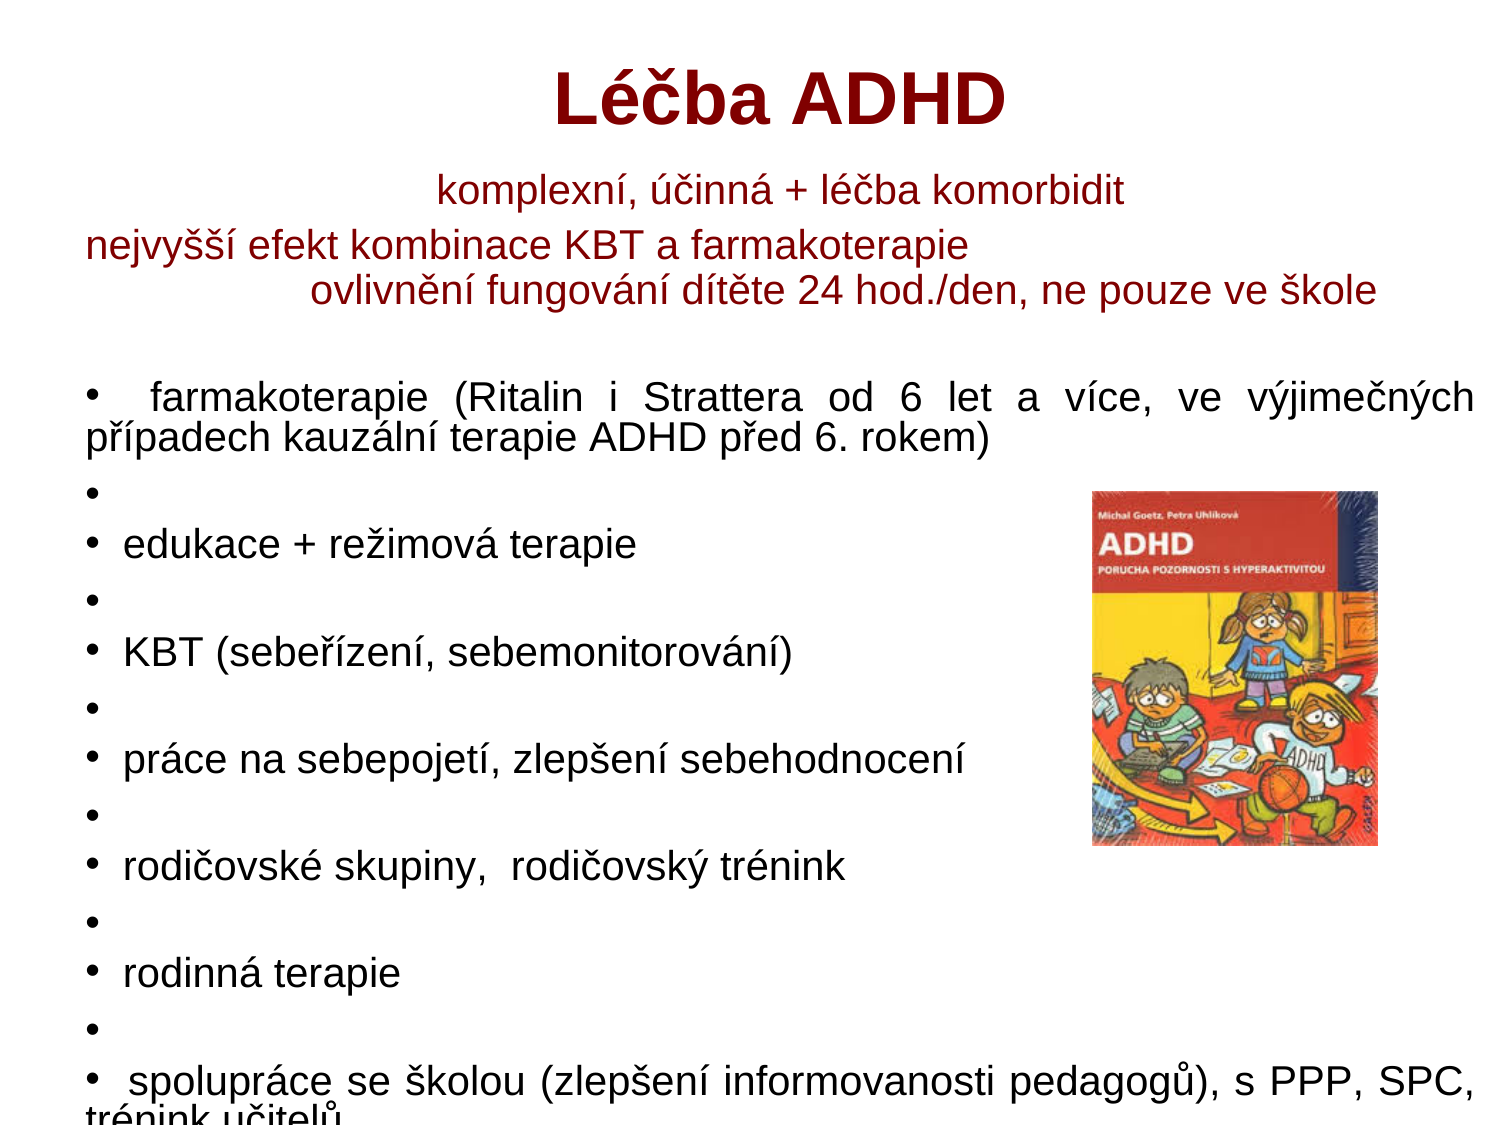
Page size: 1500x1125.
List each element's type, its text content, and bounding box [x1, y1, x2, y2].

subtitle komplexní, účinná + léčba komorbidit nejvyšší efekt kombinace KBT a farmakoterapie ovlivnění fungování dítěte 24 hod./den, ne pouze ve škole farmakoterapie (Ritalin i Strattera od 6 let a více, ve výjimečných případech kauzální terapie ADHD před 6. rokem) edukace + režimová terapie KBT (sebeřízení, sebemonitorování) práce na sebepojetí, zlepšení sebehodnocení rodičovské skupiny, rodičovský trénink rodinná terapie spolupráce se školou (zlepšení informovanosti pedagogů), s PPP, SPC, trénink učitelů [70, 160, 1500, 1047]
title Léčba ADHD [112, 0, 1388, 160]
picture [1092, 491, 1378, 846]
